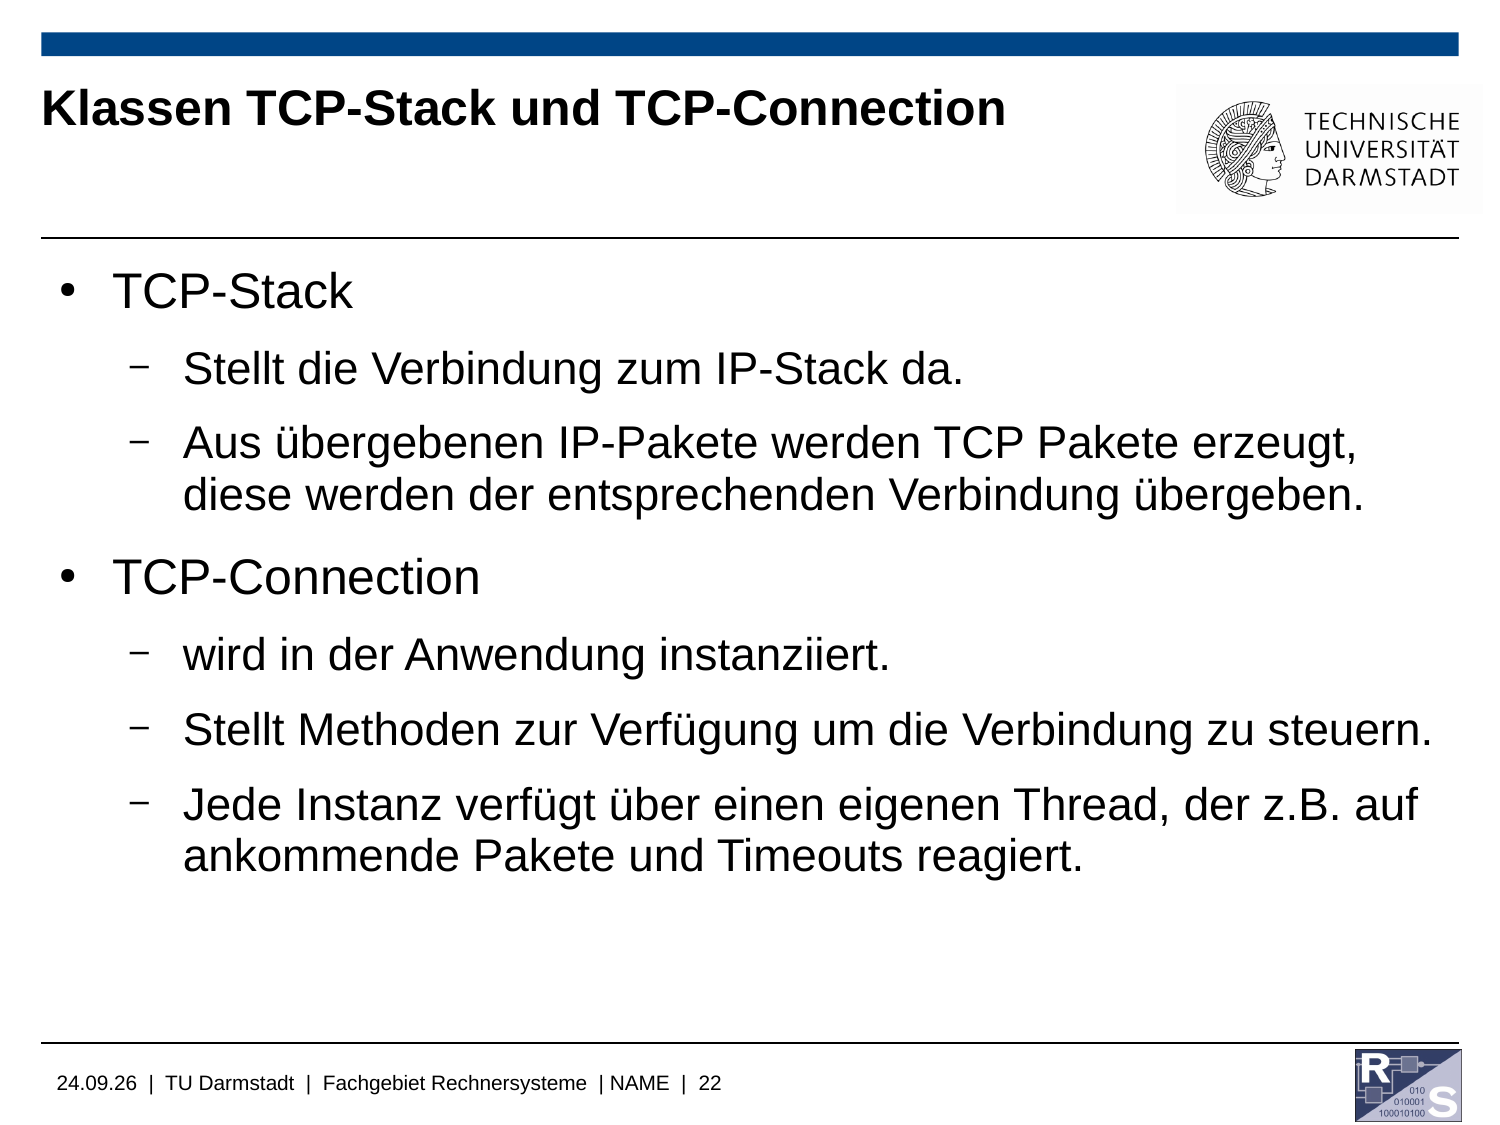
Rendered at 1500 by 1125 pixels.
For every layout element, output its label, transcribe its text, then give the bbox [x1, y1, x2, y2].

title Klassen TCP-Stack und TCP-Connection [41, 32, 1131, 183]
list TCP-Stack Stellt die Verbindung zum IP-Stack da. Aus übergebenen IP-Pakete werden TCP Pakete erzeugt, diese werden der entsprechenden Verbindung übergeben. TCP-Connection wird in der Anwendung instanziiert. Stellt Methoden zur Verfügung um die Verbindung zu steuern. Jede Instanz verfügt über einen eigenen Thread, der z.B. auf ankommende Pakete und Timeouts reagiert. [41, 263, 1455, 1032]
picture [1355, 1049, 1462, 1122]
